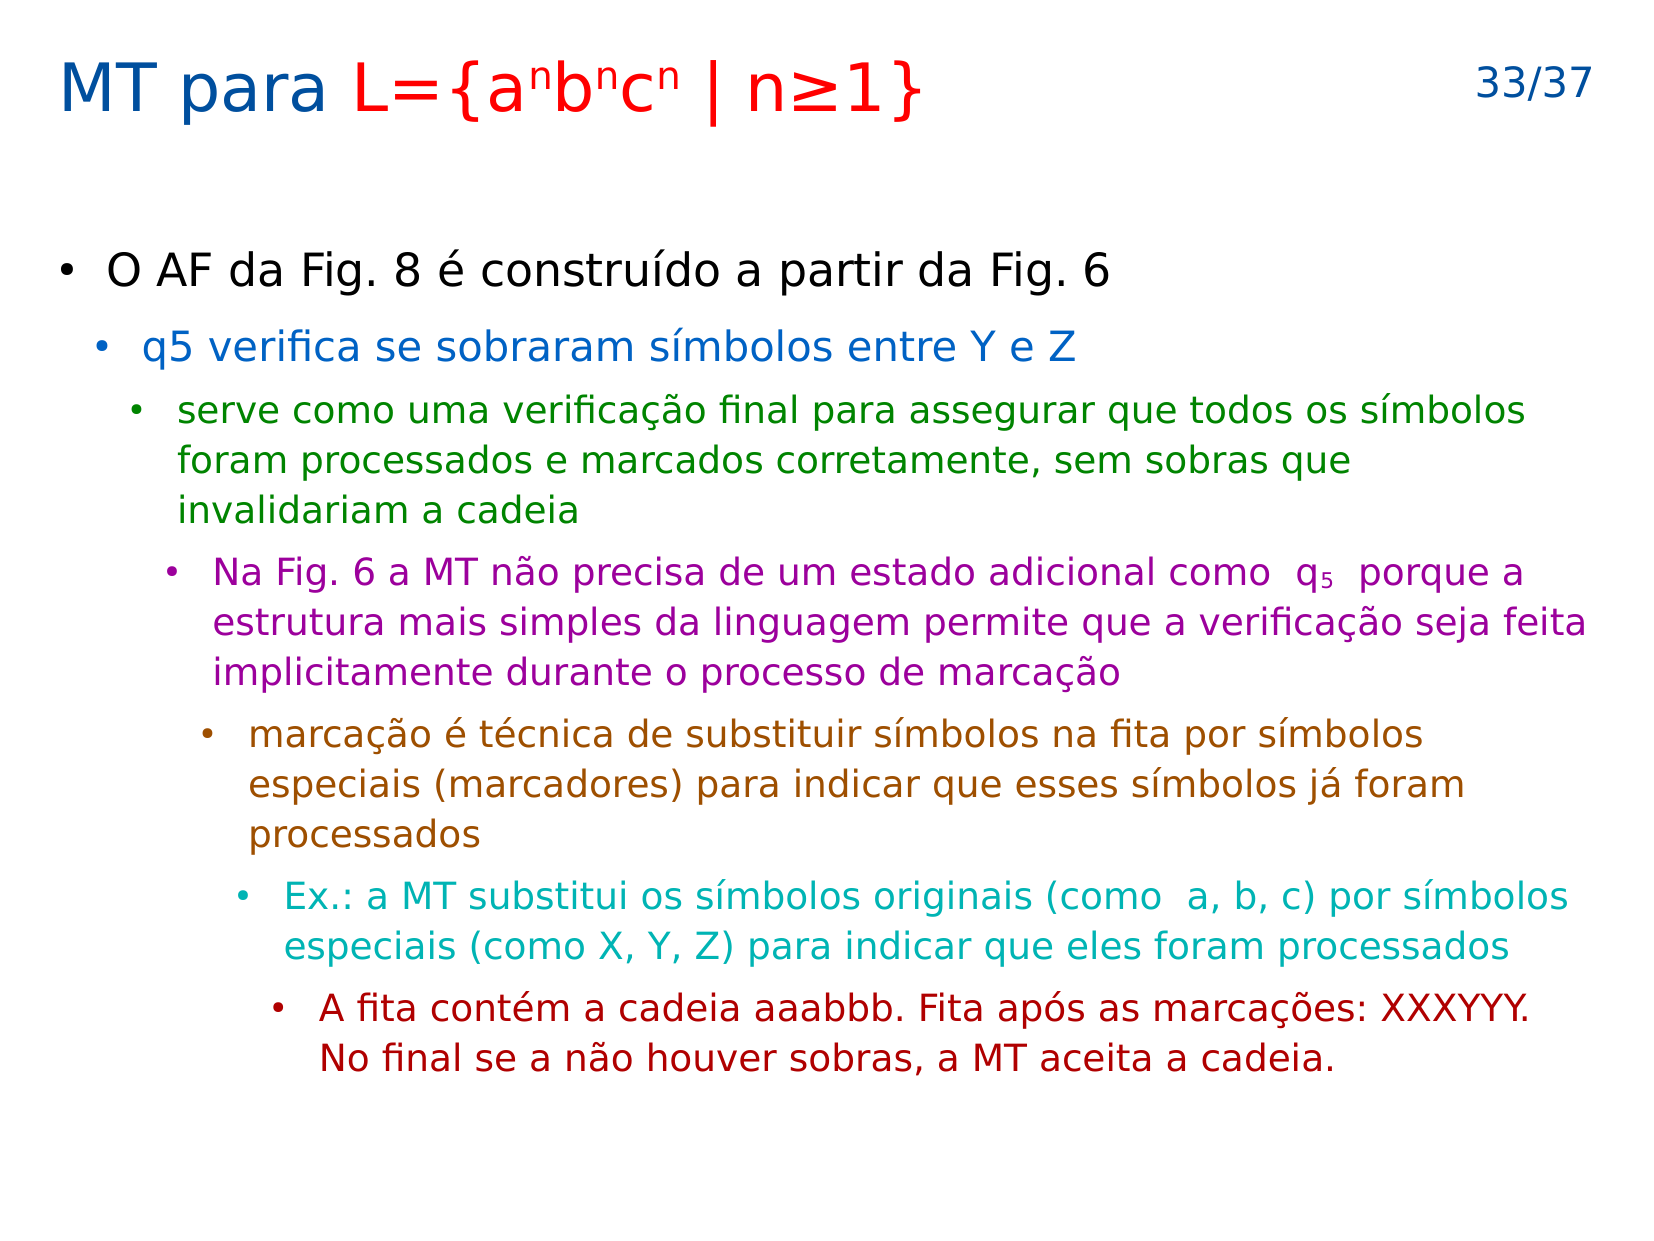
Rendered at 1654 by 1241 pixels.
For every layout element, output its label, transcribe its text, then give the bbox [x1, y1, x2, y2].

list O AF da Fig. 8 é construído a partir da Fig. 6 q5 verifica se sobraram símbolos entre Y e Z serve como uma verificação final para assegurar que todos os símbolos foram processados e marcados corretamente, sem sobras que invalidariam a cadeia Na Fig. 6 a MT não precisa de um estado adicional como q5 porque a estrutura mais simples da linguagem permite que a verificação seja feita implicitamente durante o processo de marcação marcação é técnica de substituir símbolos na fita por símbolos especiais (marcadores) para indicar que esses símbolos já foram processados Ex.: a MT substitui os símbolos originais (como a, b, c) por símbolos especiais (como X, Y, Z) para indicar que eles foram processados A fita contém a cadeia aaabbb. Fita após as marcações: XXXYYY. No final se a não houver sobras, a MT aceita a cadeia. [59, 236, 1595, 1211]
title MT para L={anbncn | n≥1} [59, 29, 1625, 148]
